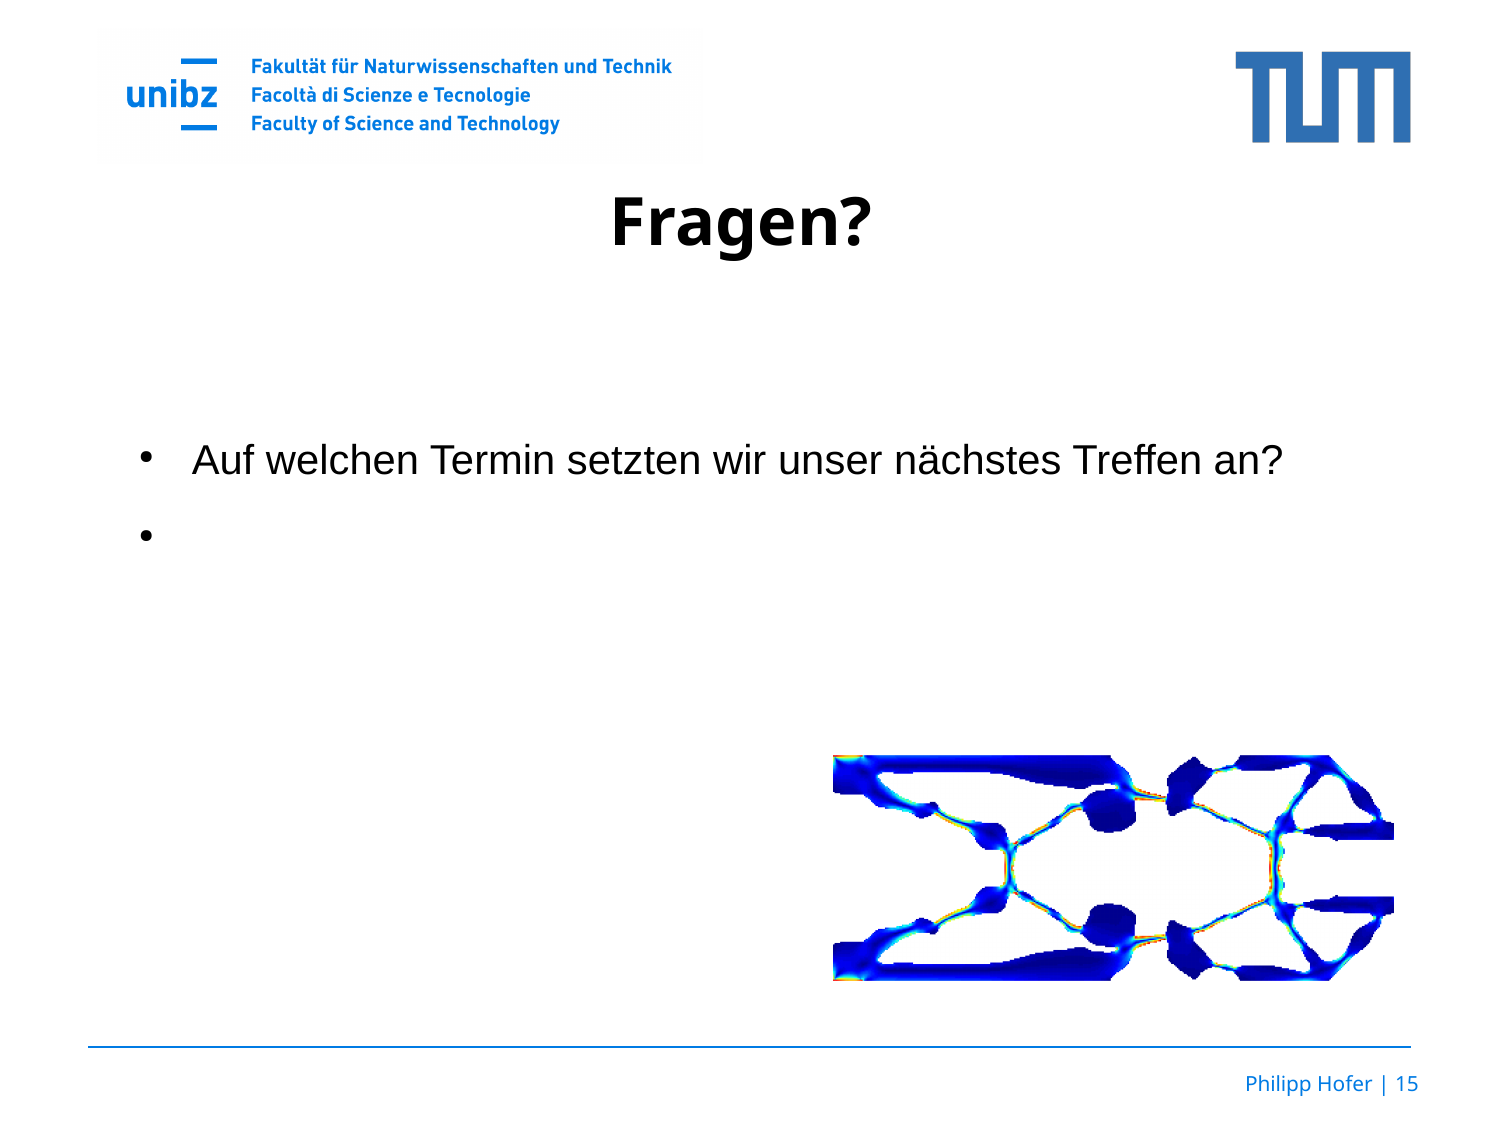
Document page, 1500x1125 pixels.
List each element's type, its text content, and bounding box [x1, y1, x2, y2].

text_box Fragen? [103, 137, 1397, 300]
text_box Auf welchen Termin setzten wir unser nächstes Treffen an? [106, 425, 1374, 1125]
picture [833, 755, 1394, 981]
picture [97, 28, 703, 164]
picture [1145, 0, 1500, 233]
